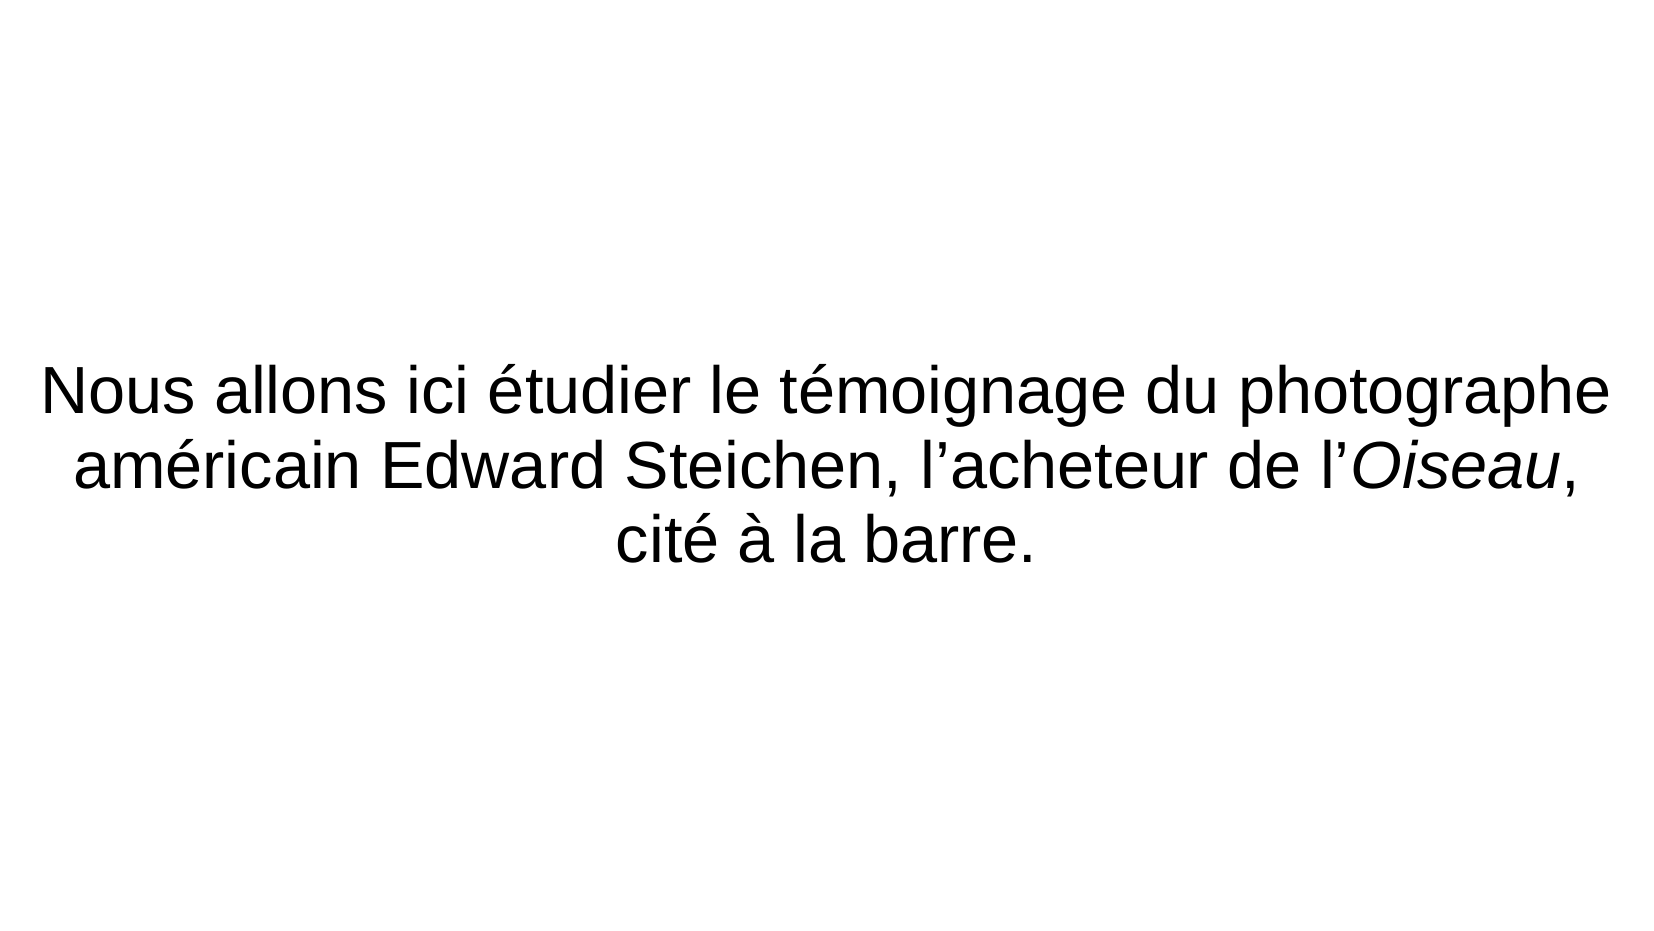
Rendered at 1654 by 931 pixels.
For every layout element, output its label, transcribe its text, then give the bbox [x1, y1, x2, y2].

text_box Nous allons ici étudier le témoignage du photographe américain Edward Steichen, l’acheteur de l’Oiseau, cité à la barre. [0, 0, 1654, 931]
